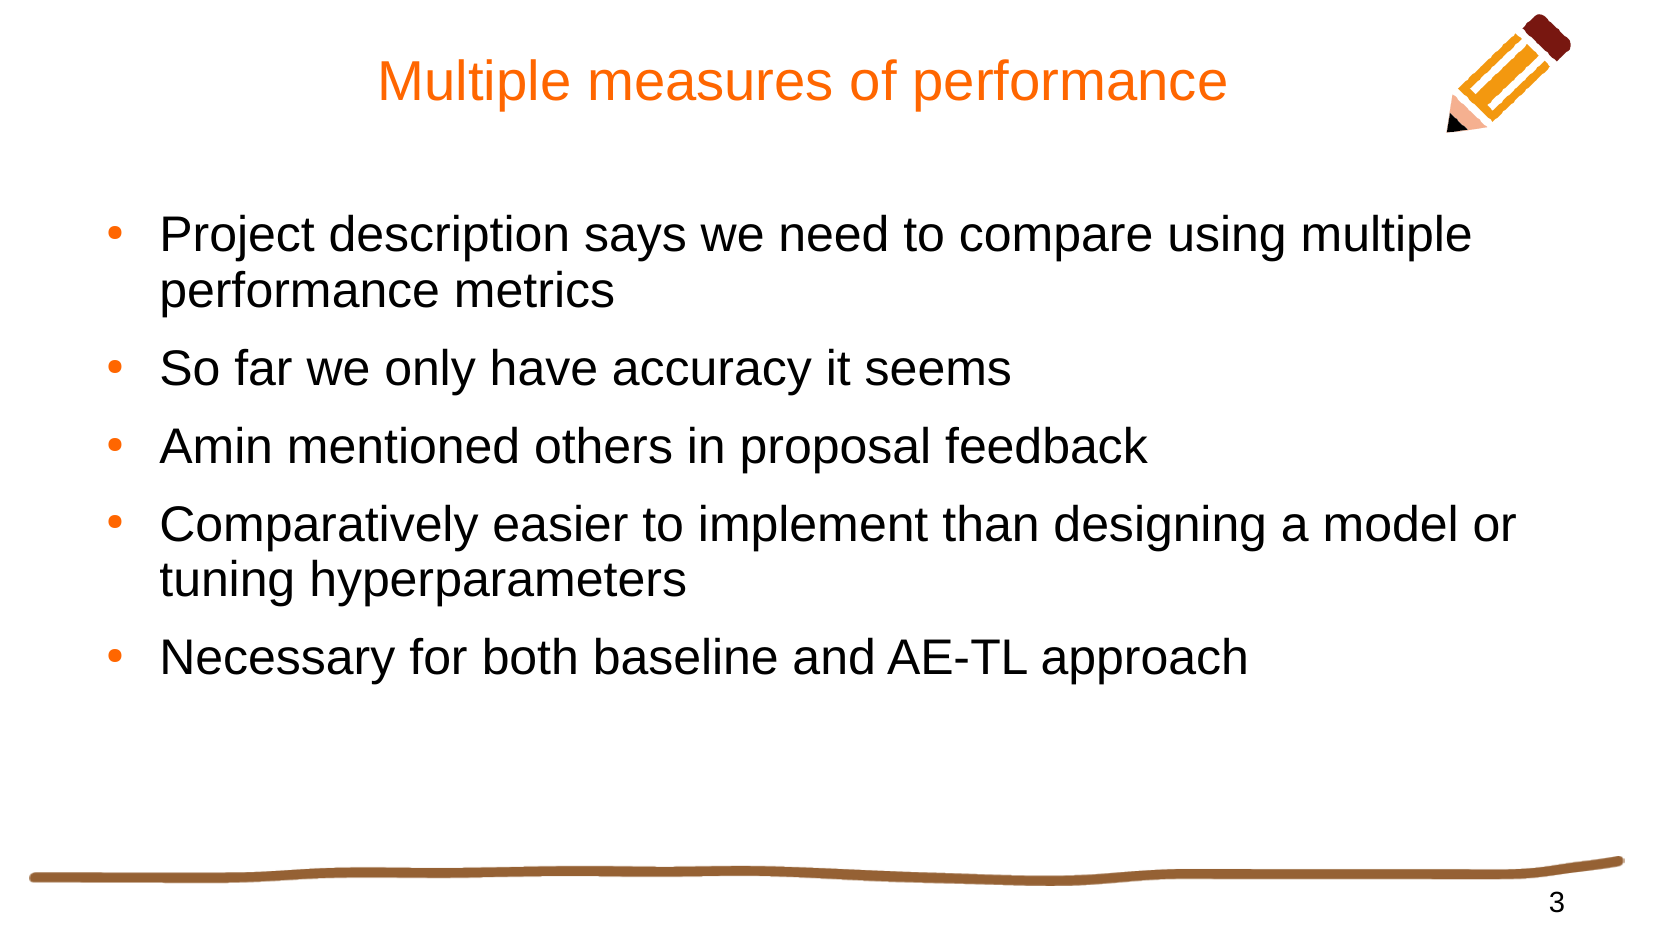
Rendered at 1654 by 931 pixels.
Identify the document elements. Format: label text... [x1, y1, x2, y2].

title Multiple measures of performance [88, 29, 1447, 133]
list Project description says we need to compare using multiple performance metrics So far we only have accuracy it seems Amin mentioned others in proposal feedback Comparatively easier to implement than designing a model or tuning hyperparameters Necessary for both baseline and AE-TL approach [88, 206, 1565, 857]
picture [1446, 14, 1571, 133]
picture [29, 856, 1625, 886]
